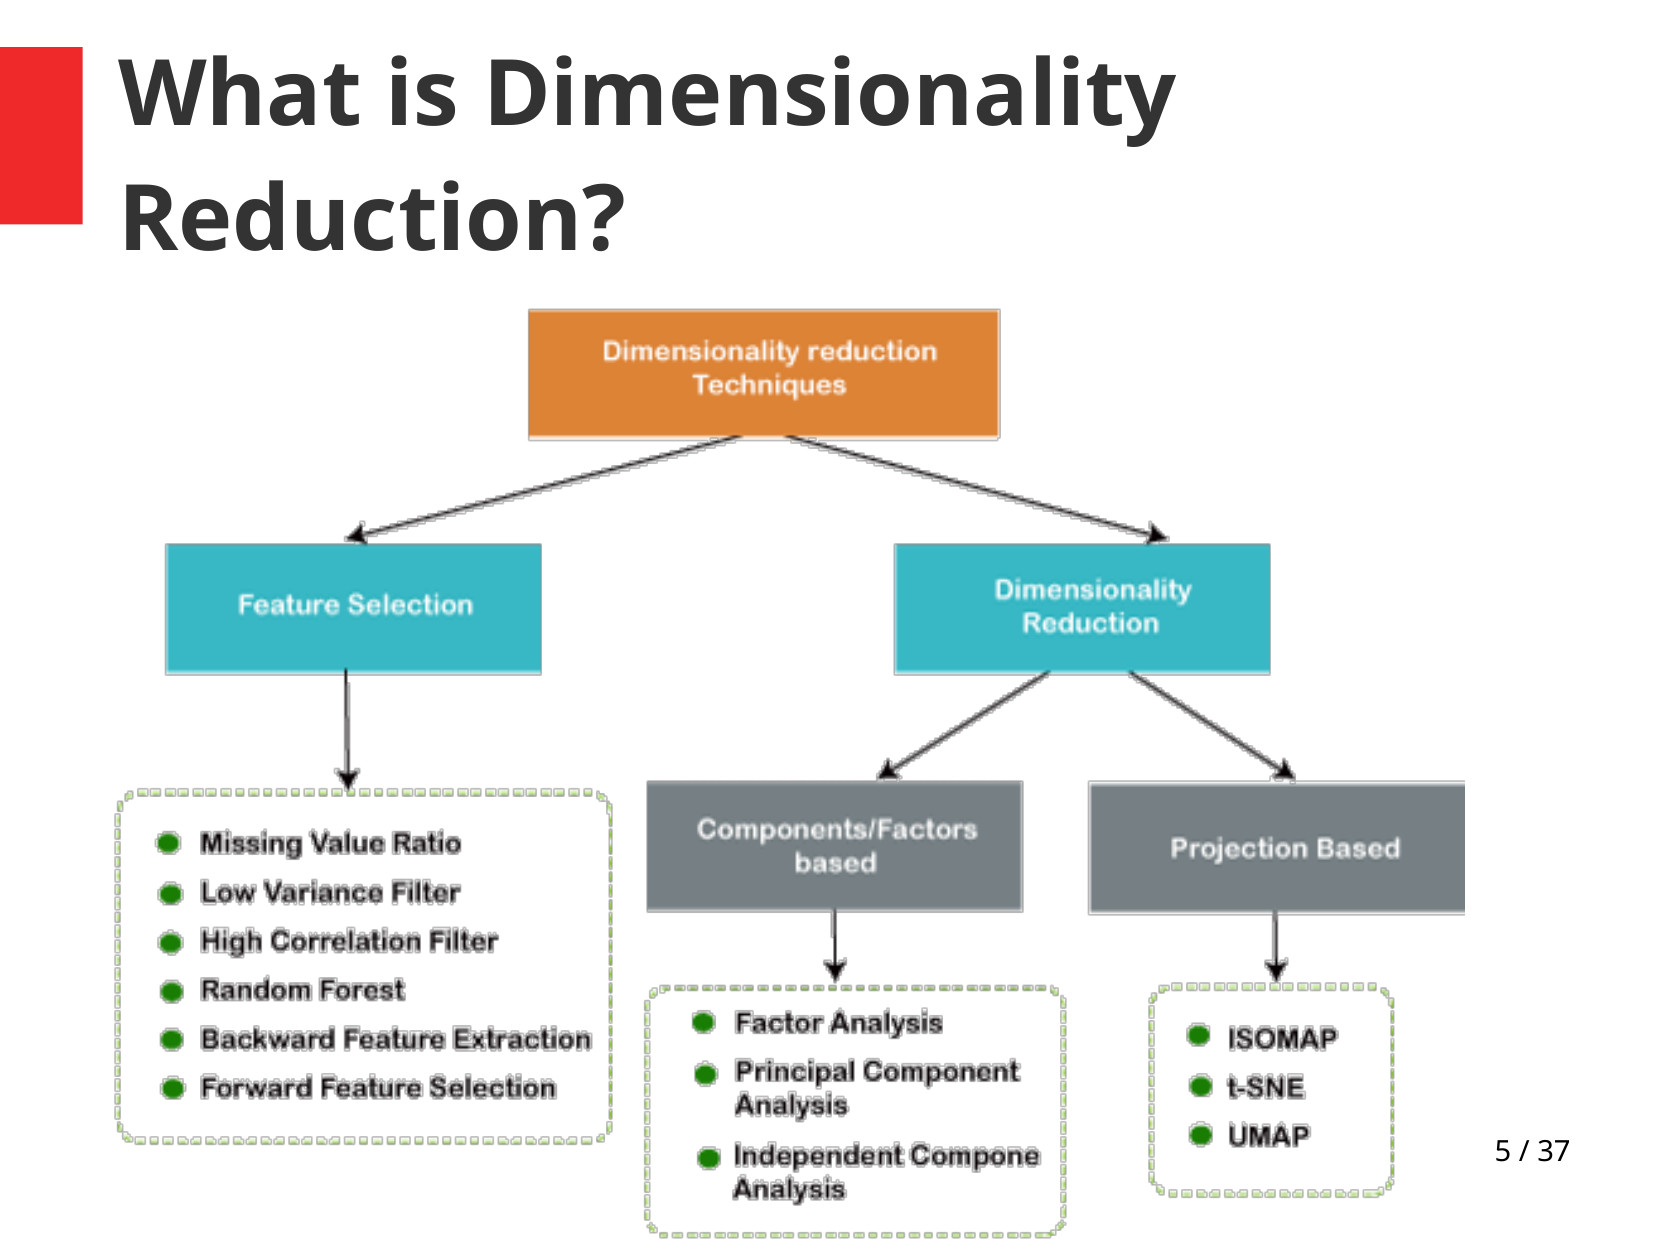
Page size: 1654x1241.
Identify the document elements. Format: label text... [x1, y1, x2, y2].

picture [78, 295, 1465, 1241]
title What is Dimensionality Reduction? [118, 28, 1571, 278]
